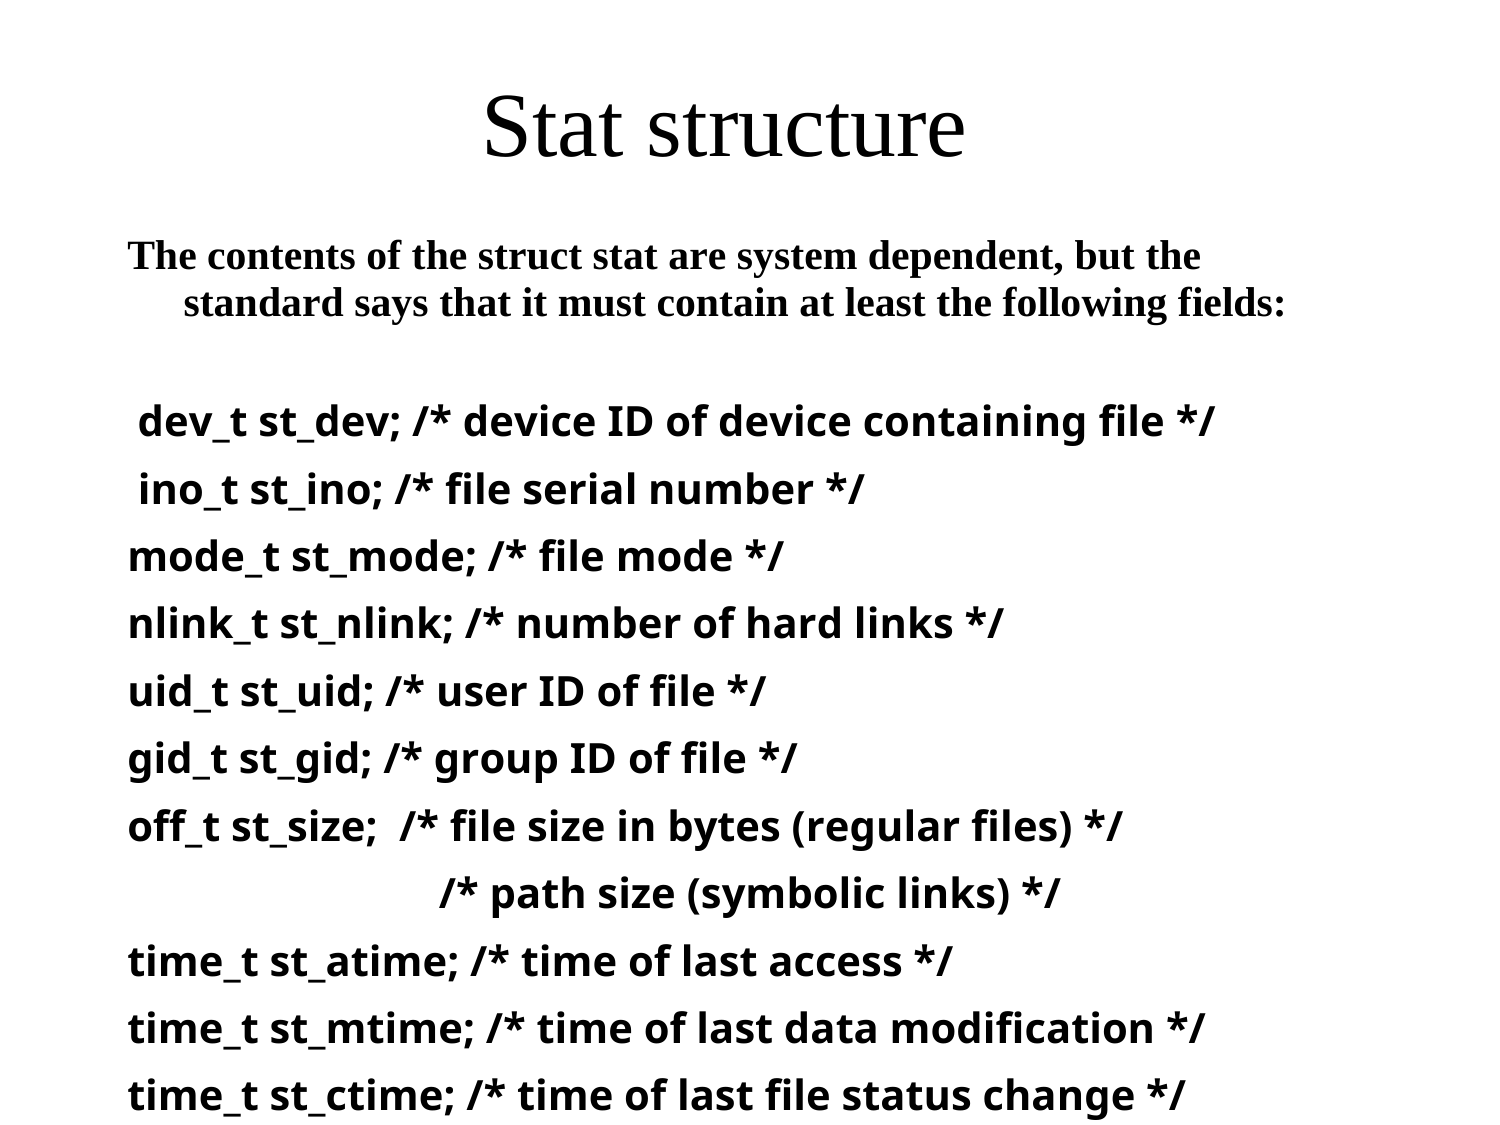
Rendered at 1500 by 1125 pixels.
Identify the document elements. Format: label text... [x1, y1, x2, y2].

list The contents of the struct stat are system dependent, but the standard says that it must contain at least the following fields: dev_t st_dev; /* device ID of device containing file */ ino_t st_ino; /* file serial number */ mode_t st_mode; /* file mode */ nlink_t st_nlink; /* number of hard links */ uid_t st_uid; /* user ID of file */ gid_t st_gid; /* group ID of file */ off_t st_size; /* file size in bytes (regular files) */ /* path size (symbolic links) */ time_t st_atime; /* time of last access */ time_t st_mtime; /* time of last data modification */ time_t st_ctime; /* time of last file status change */ [112, 224, 1388, 1125]
title Stat structure [87, 50, 1363, 201]
